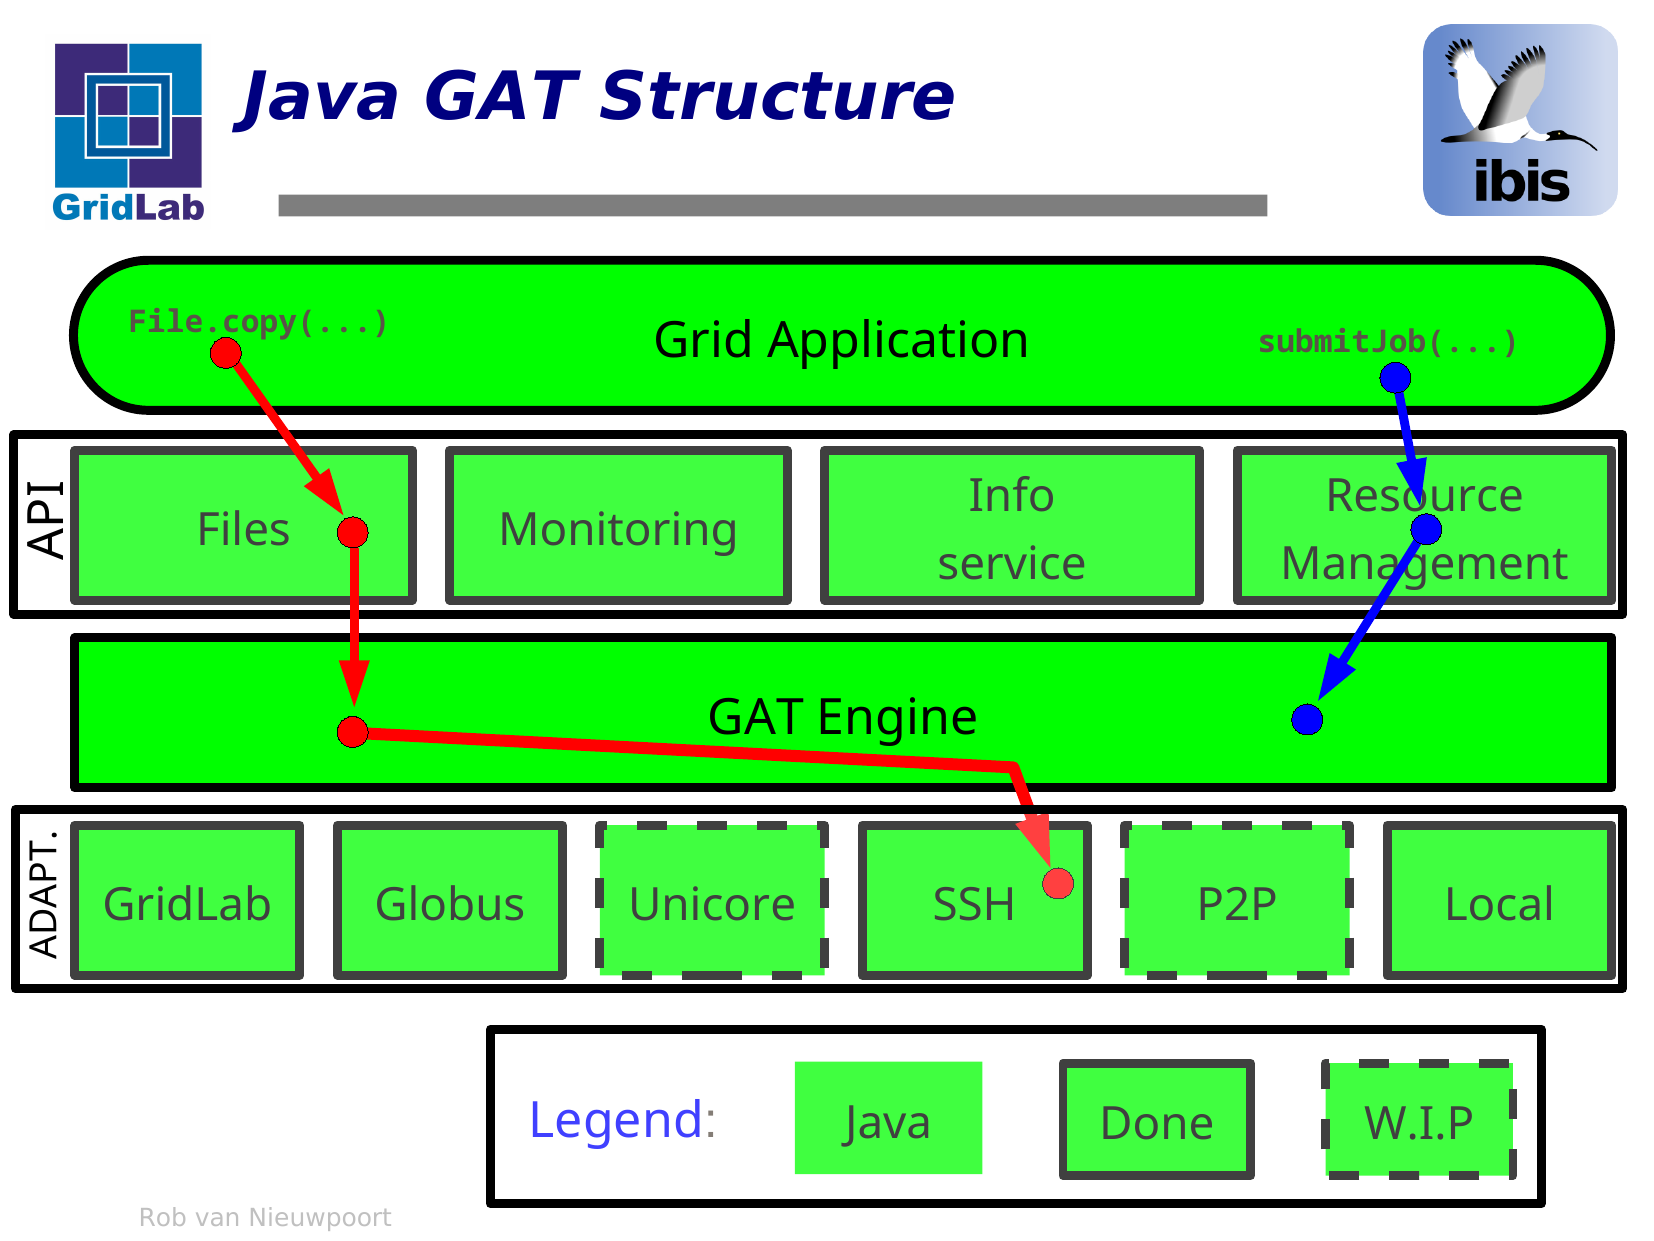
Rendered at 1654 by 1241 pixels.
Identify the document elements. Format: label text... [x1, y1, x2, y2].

text_box [13, 434, 1623, 615]
text_box submitJob(...) [1257, 315, 1521, 352]
text_box File.copy(...) [128, 295, 392, 332]
text_box GAT Engine [74, 637, 1612, 788]
text_box API [4, 431, 76, 610]
text_box [210, 337, 242, 369]
picture [45, 34, 211, 230]
text_box [1379, 362, 1411, 394]
picture [1423, 24, 1618, 216]
text_box [337, 716, 369, 748]
text_box ADAPT. [12, 806, 83, 985]
title Java GAT Structure [243, 0, 1280, 187]
text_box [490, 1029, 1542, 1204]
text_box [1291, 703, 1323, 735]
text_box Grid Application [73, 260, 1611, 411]
text_box [15, 809, 1623, 989]
